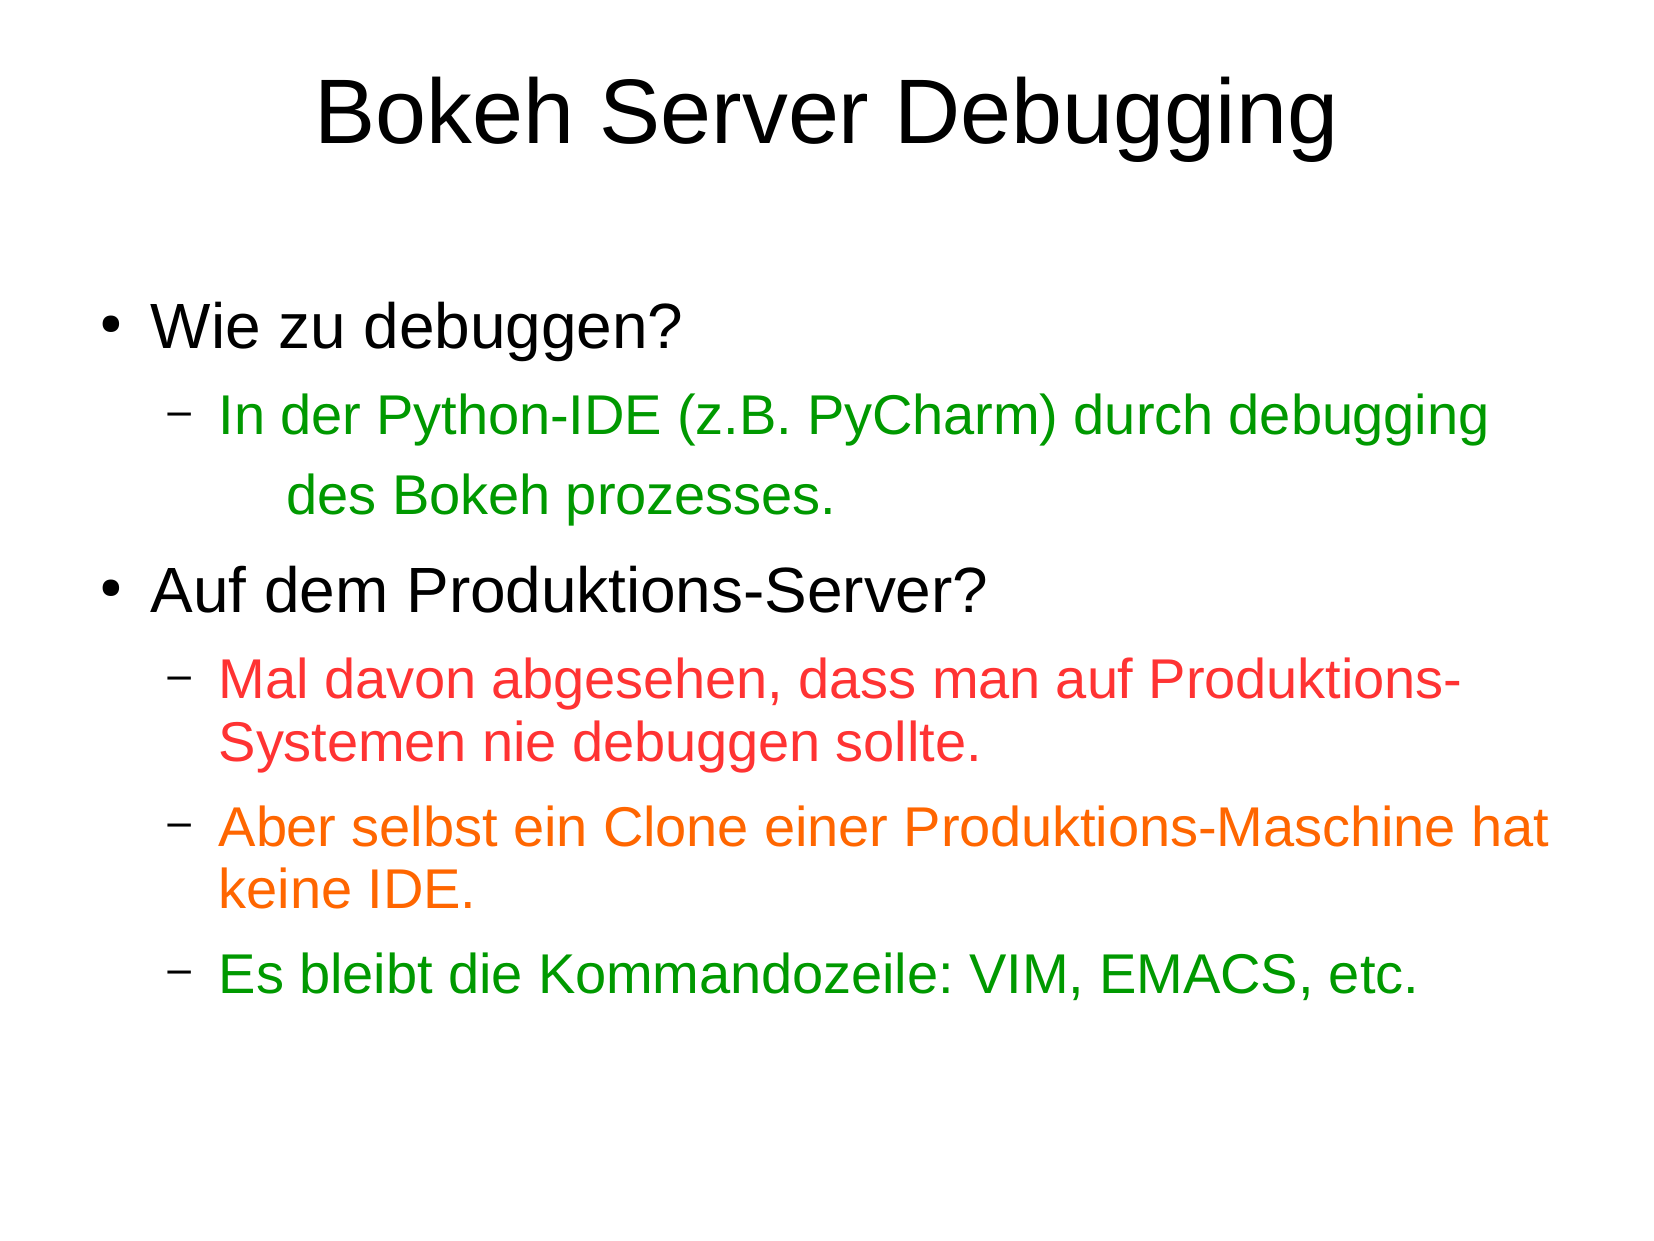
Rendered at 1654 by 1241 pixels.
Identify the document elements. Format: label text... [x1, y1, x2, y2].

text_box [82, 8, 1571, 216]
list Wie zu debuggen? In der Python-IDE (z.B. PyCharm) durch debugging des Bokeh prozesses. Auf dem Produktions-Server? Mal davon abgesehen, dass man auf Produktions-Systemen nie debuggen sollte. Aber selbst ein Clone einer Produktions-Maschine hat keine IDE. Es bleibt die Kommandozeile: VIM, EMACS, etc. [82, 290, 1571, 1010]
